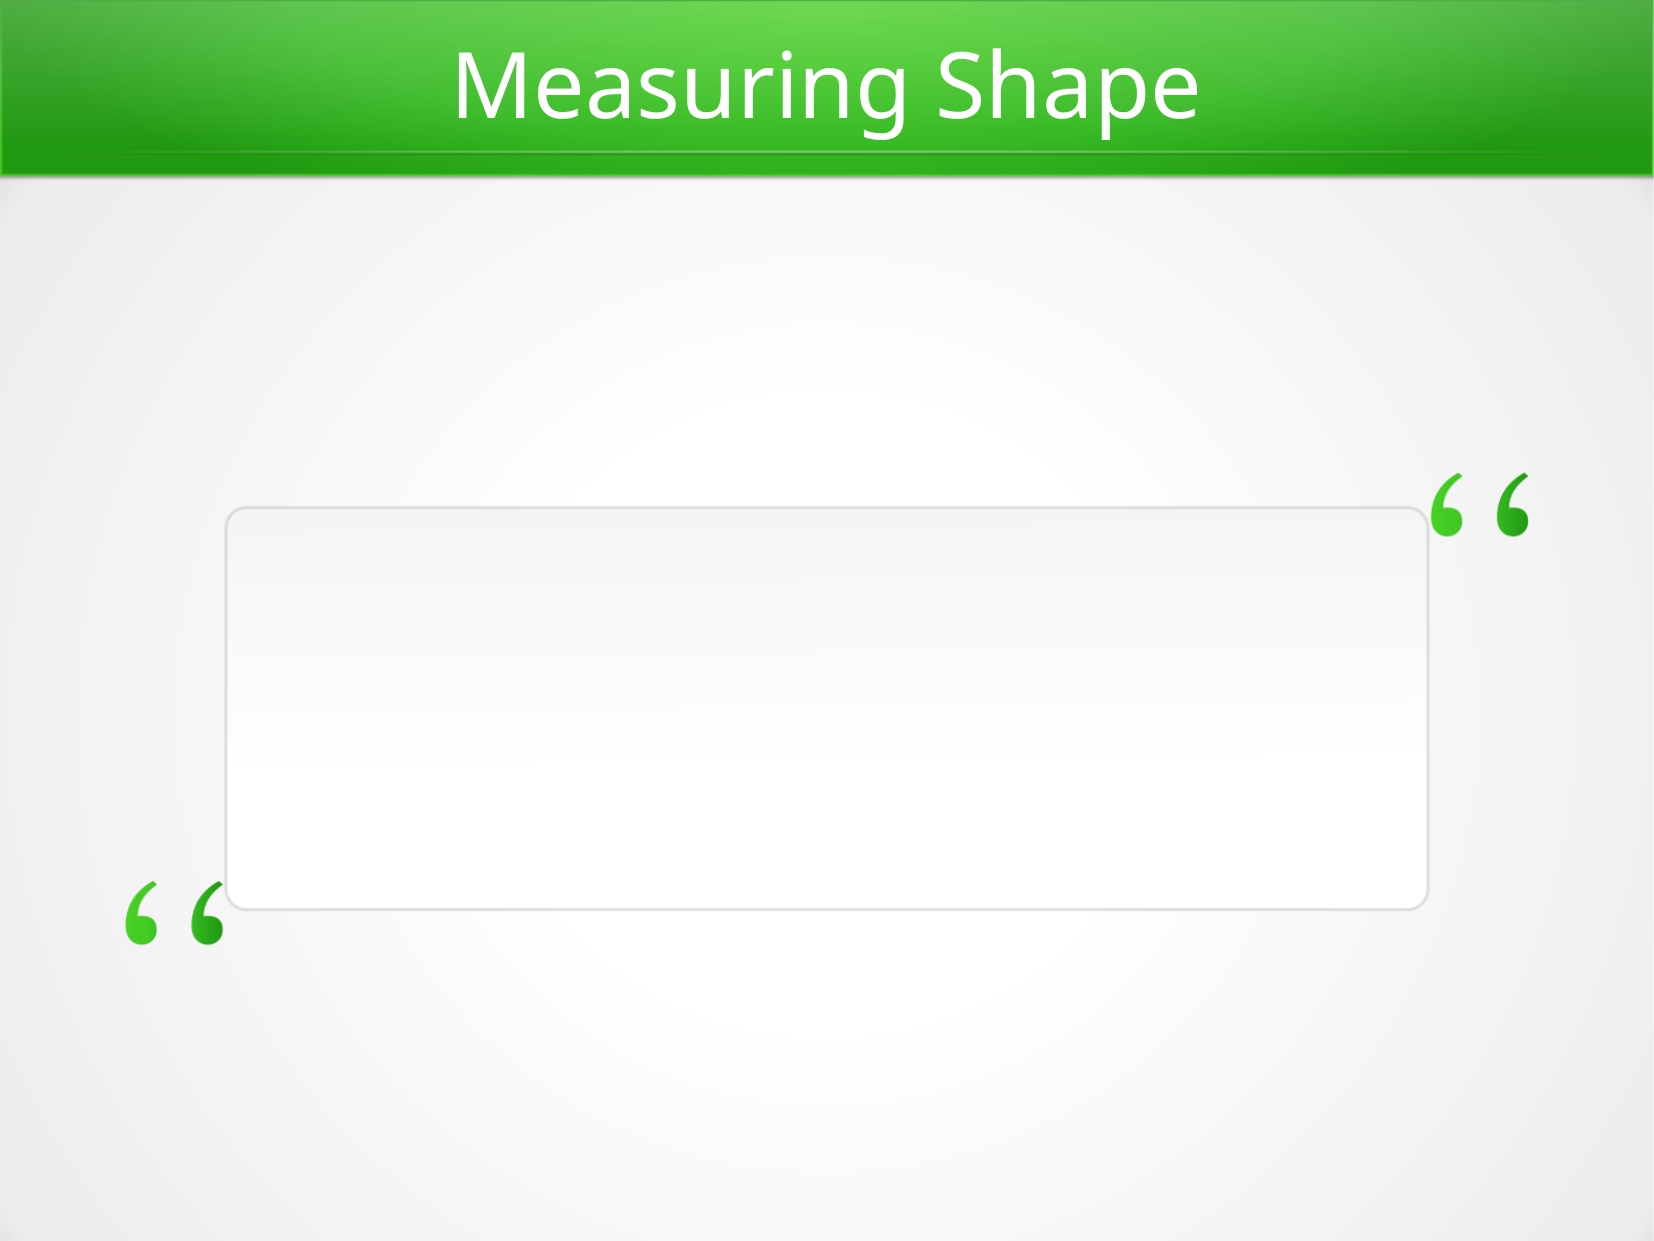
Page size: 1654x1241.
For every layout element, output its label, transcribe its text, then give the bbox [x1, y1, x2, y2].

picture [0, 0, 1654, 1241]
title Measuring Shape [82, 11, 1571, 154]
